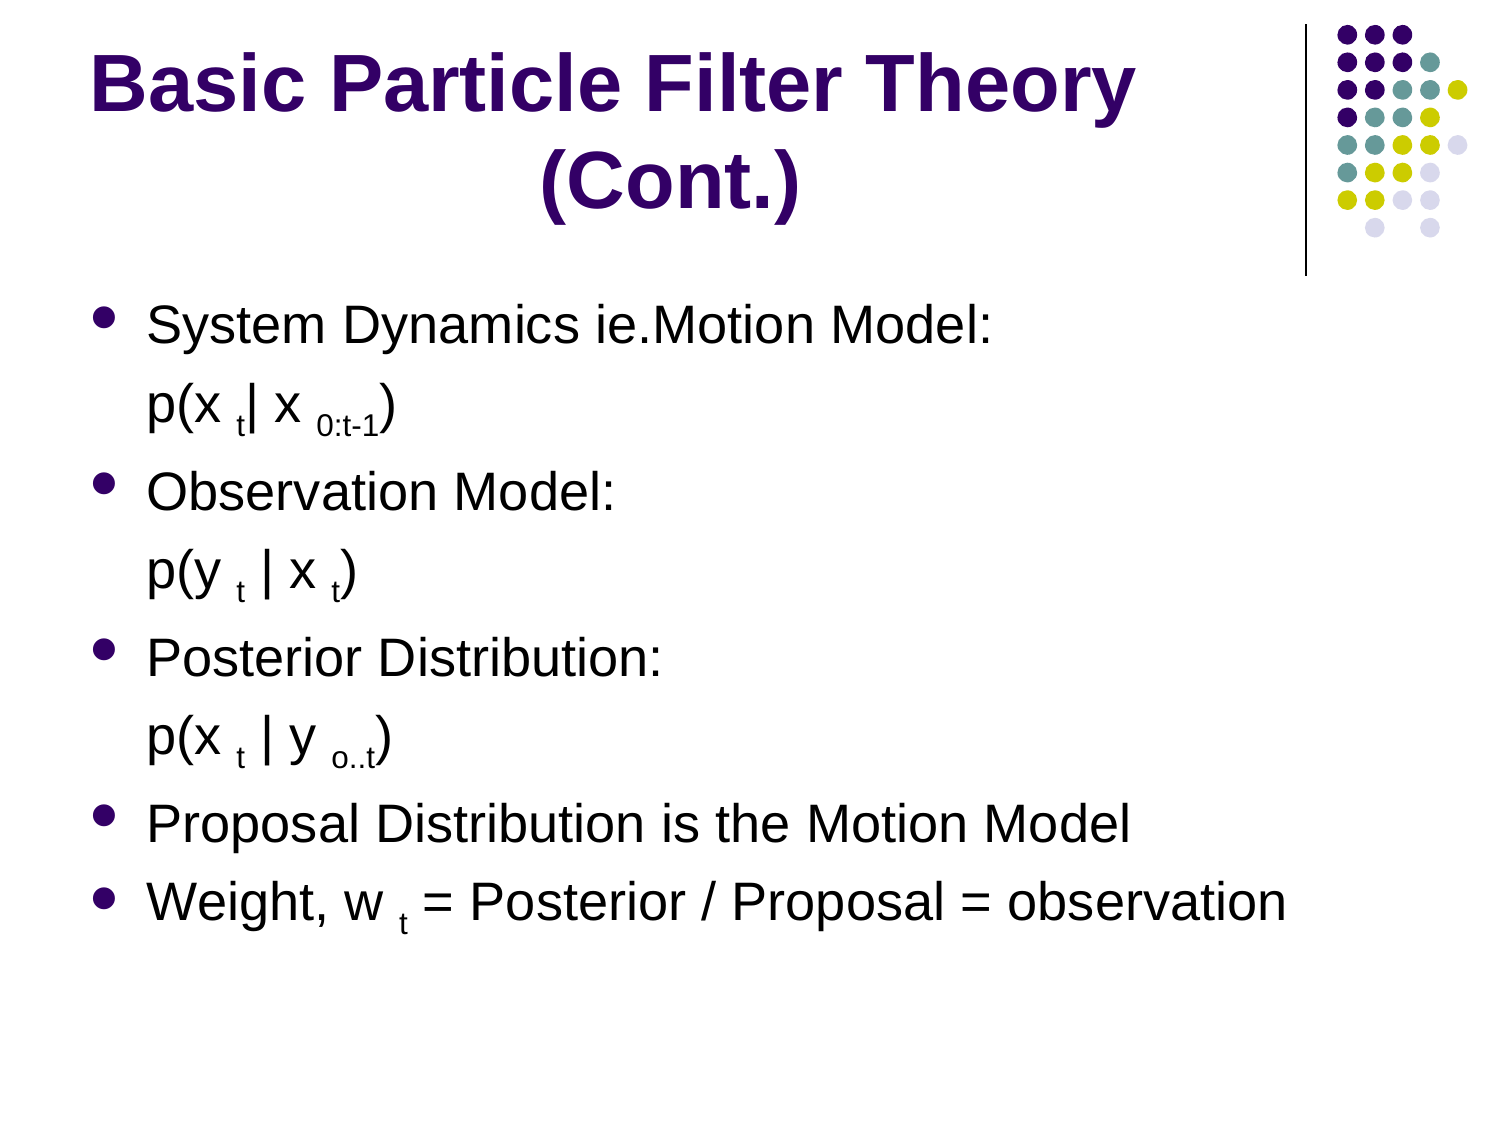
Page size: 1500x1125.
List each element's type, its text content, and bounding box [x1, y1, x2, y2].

title Basic Particle Filter Theory (Cont.) [74, 20, 1313, 233]
list System Dynamics ie.Motion Model: p(x t| x 0:t-1) Observation Model: p(y t | x t) Posterior Distribution: p(x t | y o..t) Proposal Distribution is the Motion Model Weight, w t = Posterior / Proposal = observation [75, 282, 1426, 1006]
